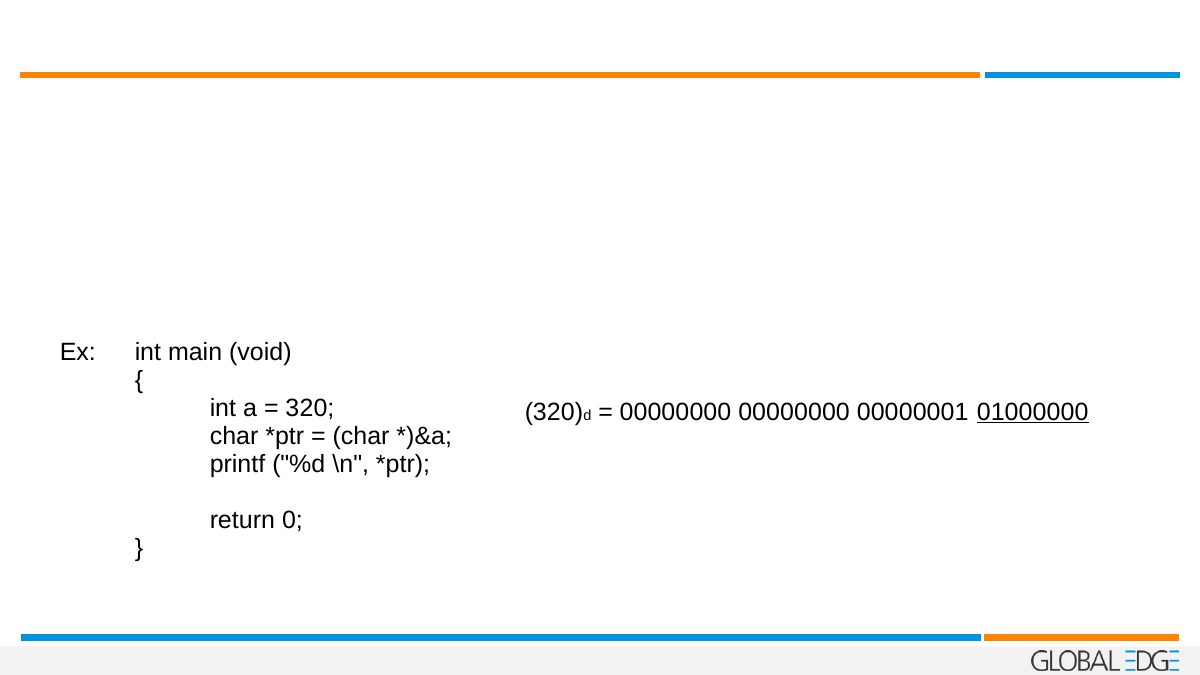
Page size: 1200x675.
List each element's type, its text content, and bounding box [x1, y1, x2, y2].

picture [1031, 650, 1179, 671]
text_box Ex: int main (void) { int a = 320; char *ptr = (char *)&a; printf ("%d \n", *ptr); return 0; } [45, 330, 481, 571]
text_box (320)d = 00000000 00000000 00000001 01000000 [510, 390, 1156, 434]
